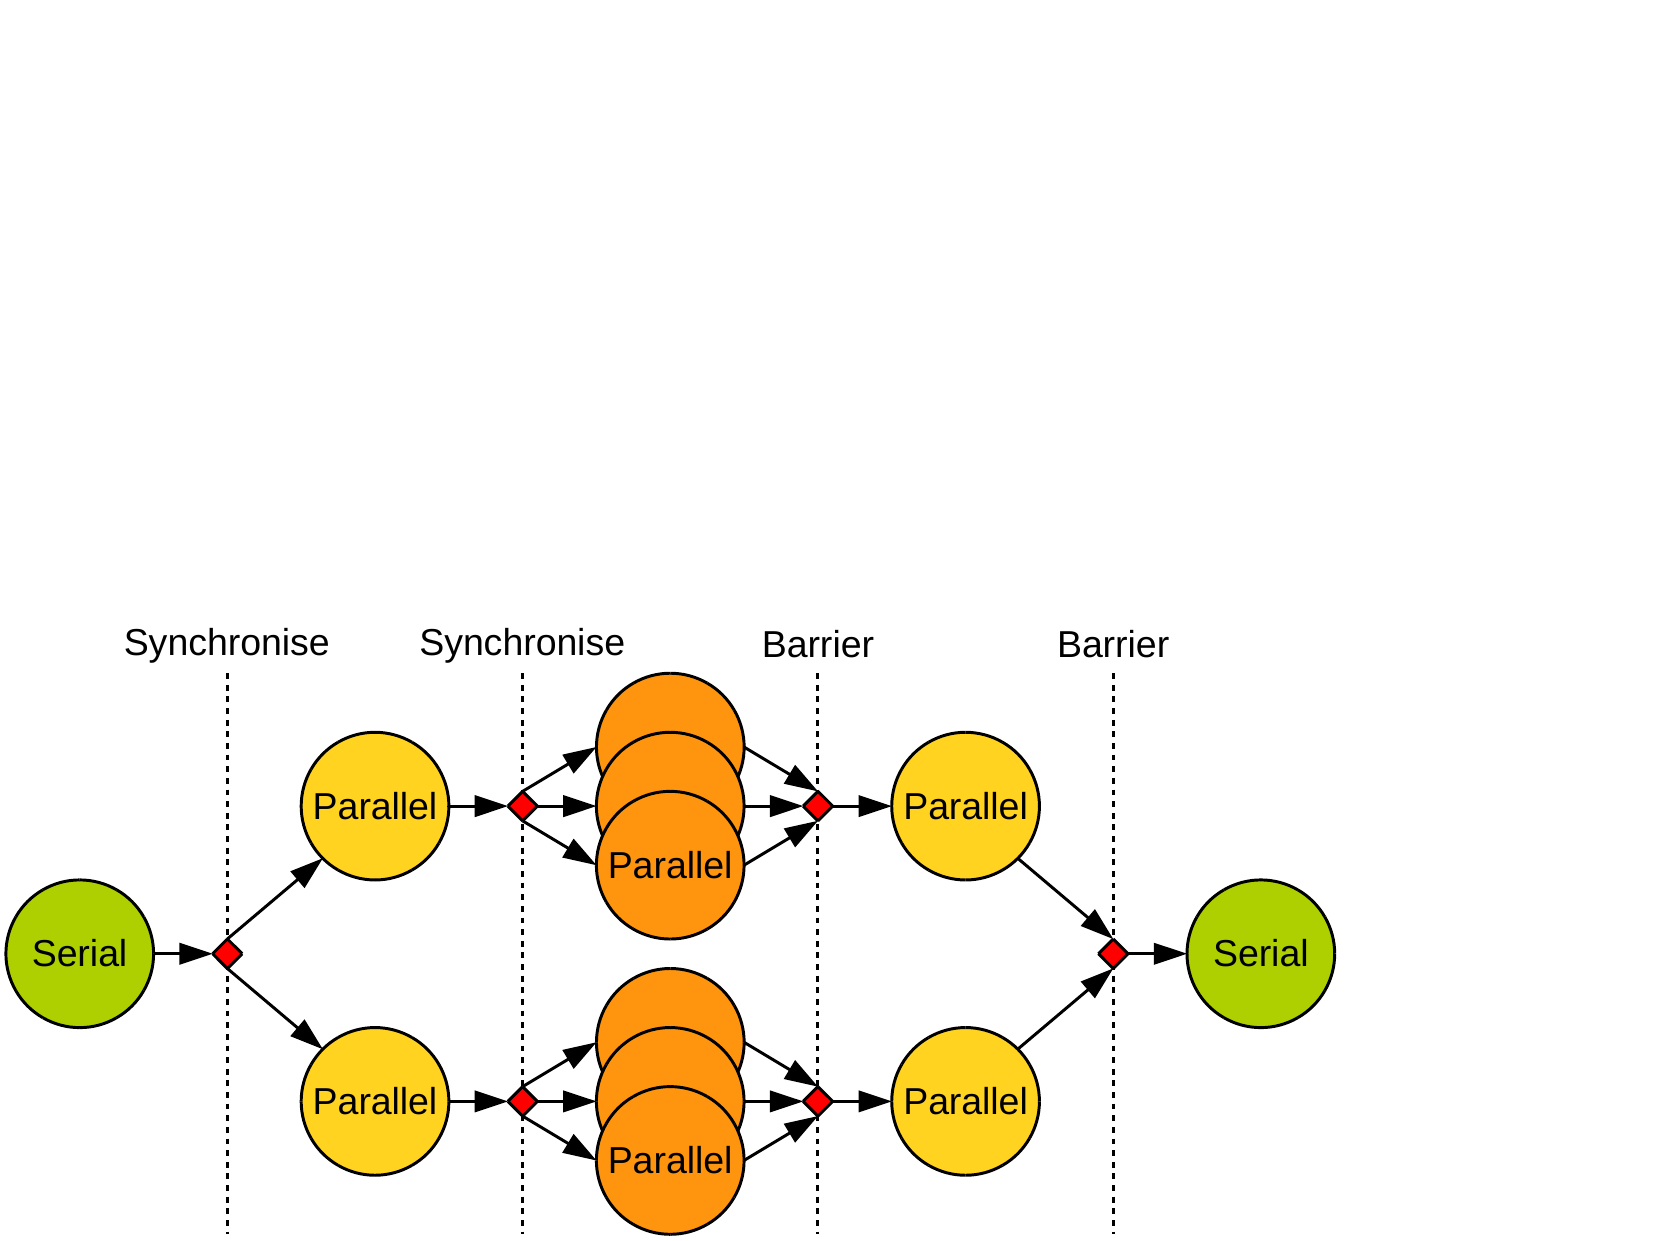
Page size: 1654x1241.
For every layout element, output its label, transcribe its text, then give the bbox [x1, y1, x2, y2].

text_box Synchronise [404, 614, 640, 671]
text_box Barrier [1042, 616, 1185, 674]
text_box Synchronise [109, 614, 345, 671]
text_box Parallel [596, 791, 745, 940]
text_box [508, 791, 537, 821]
text_box Parallel [301, 732, 449, 880]
text_box [596, 968, 745, 1131]
text_box [803, 791, 833, 821]
text_box [212, 939, 243, 968]
text_box Parallel [891, 732, 1040, 880]
text_box Serial [5, 879, 154, 1028]
text_box Serial [1187, 879, 1335, 1028]
text_box Parallel [301, 1027, 449, 1176]
text_box Parallel [891, 1027, 1040, 1176]
text_box [803, 1086, 833, 1117]
text_box [596, 673, 745, 835]
text_box Parallel [596, 1086, 745, 1235]
text_box Barrier [747, 616, 889, 674]
text_box [1098, 939, 1128, 968]
text_box [508, 1087, 537, 1116]
